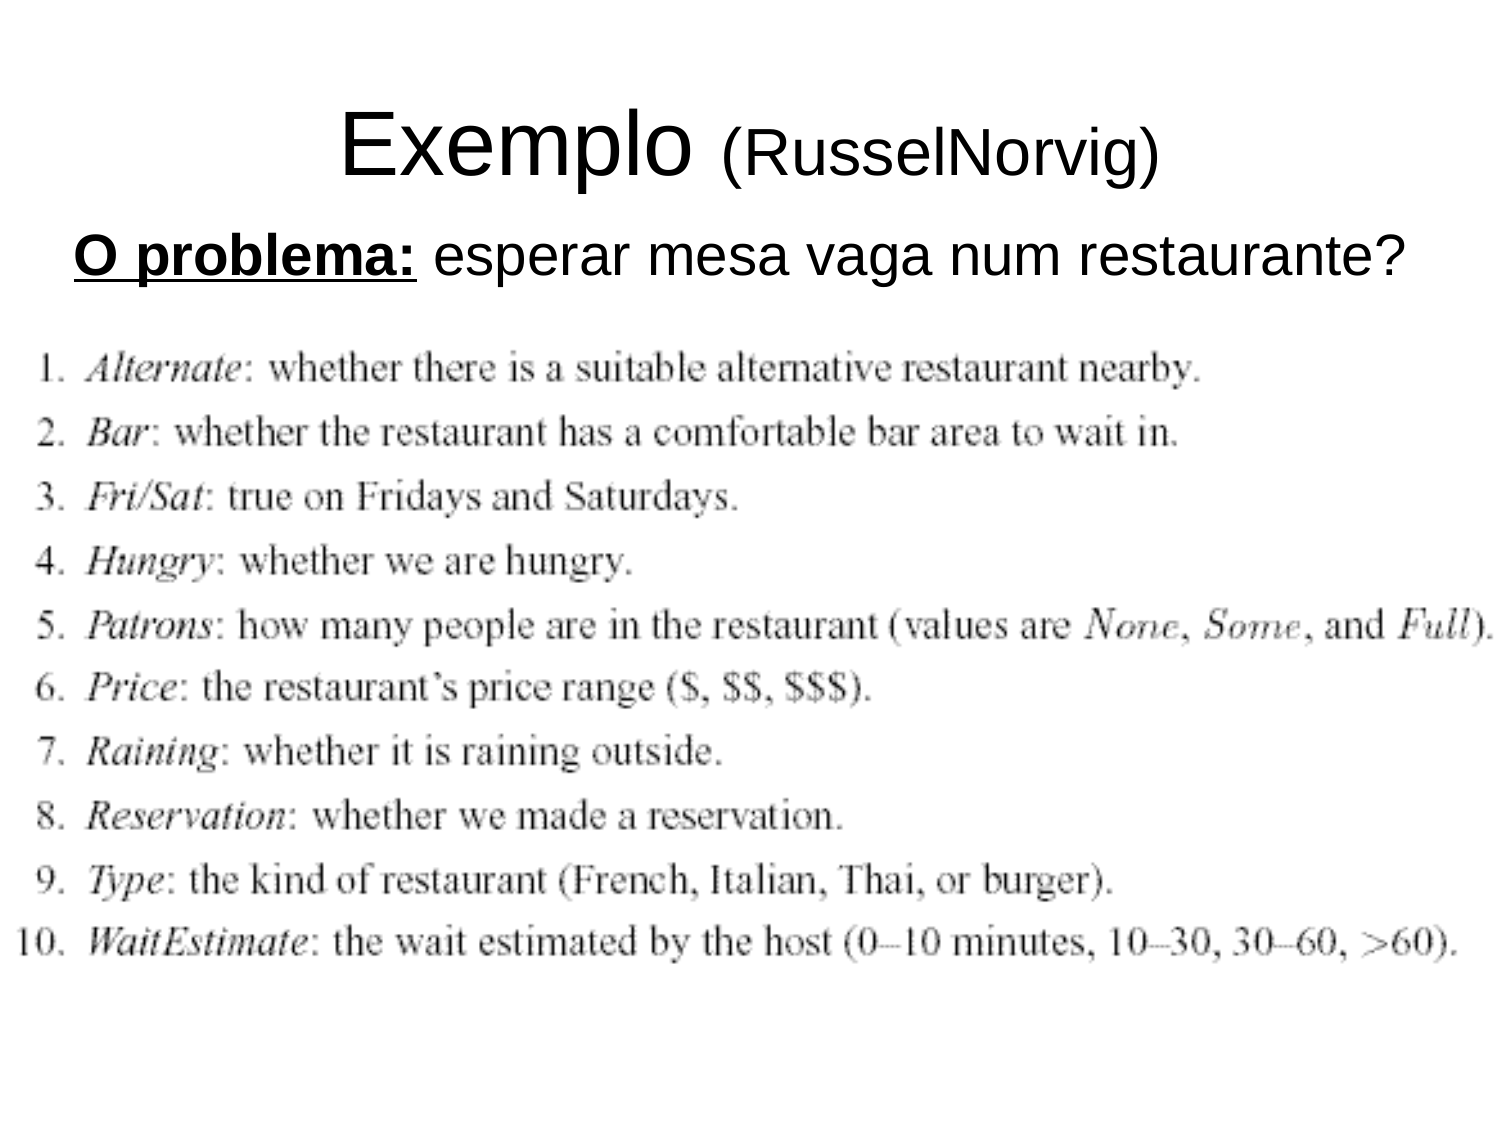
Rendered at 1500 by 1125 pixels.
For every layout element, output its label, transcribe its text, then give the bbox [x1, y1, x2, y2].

title Exemplo (RusselNorvig) [75, 45, 1426, 233]
picture [0, 341, 1500, 969]
text_box O problema: esperar mesa vaga num restaurante? [58, 209, 1423, 296]
